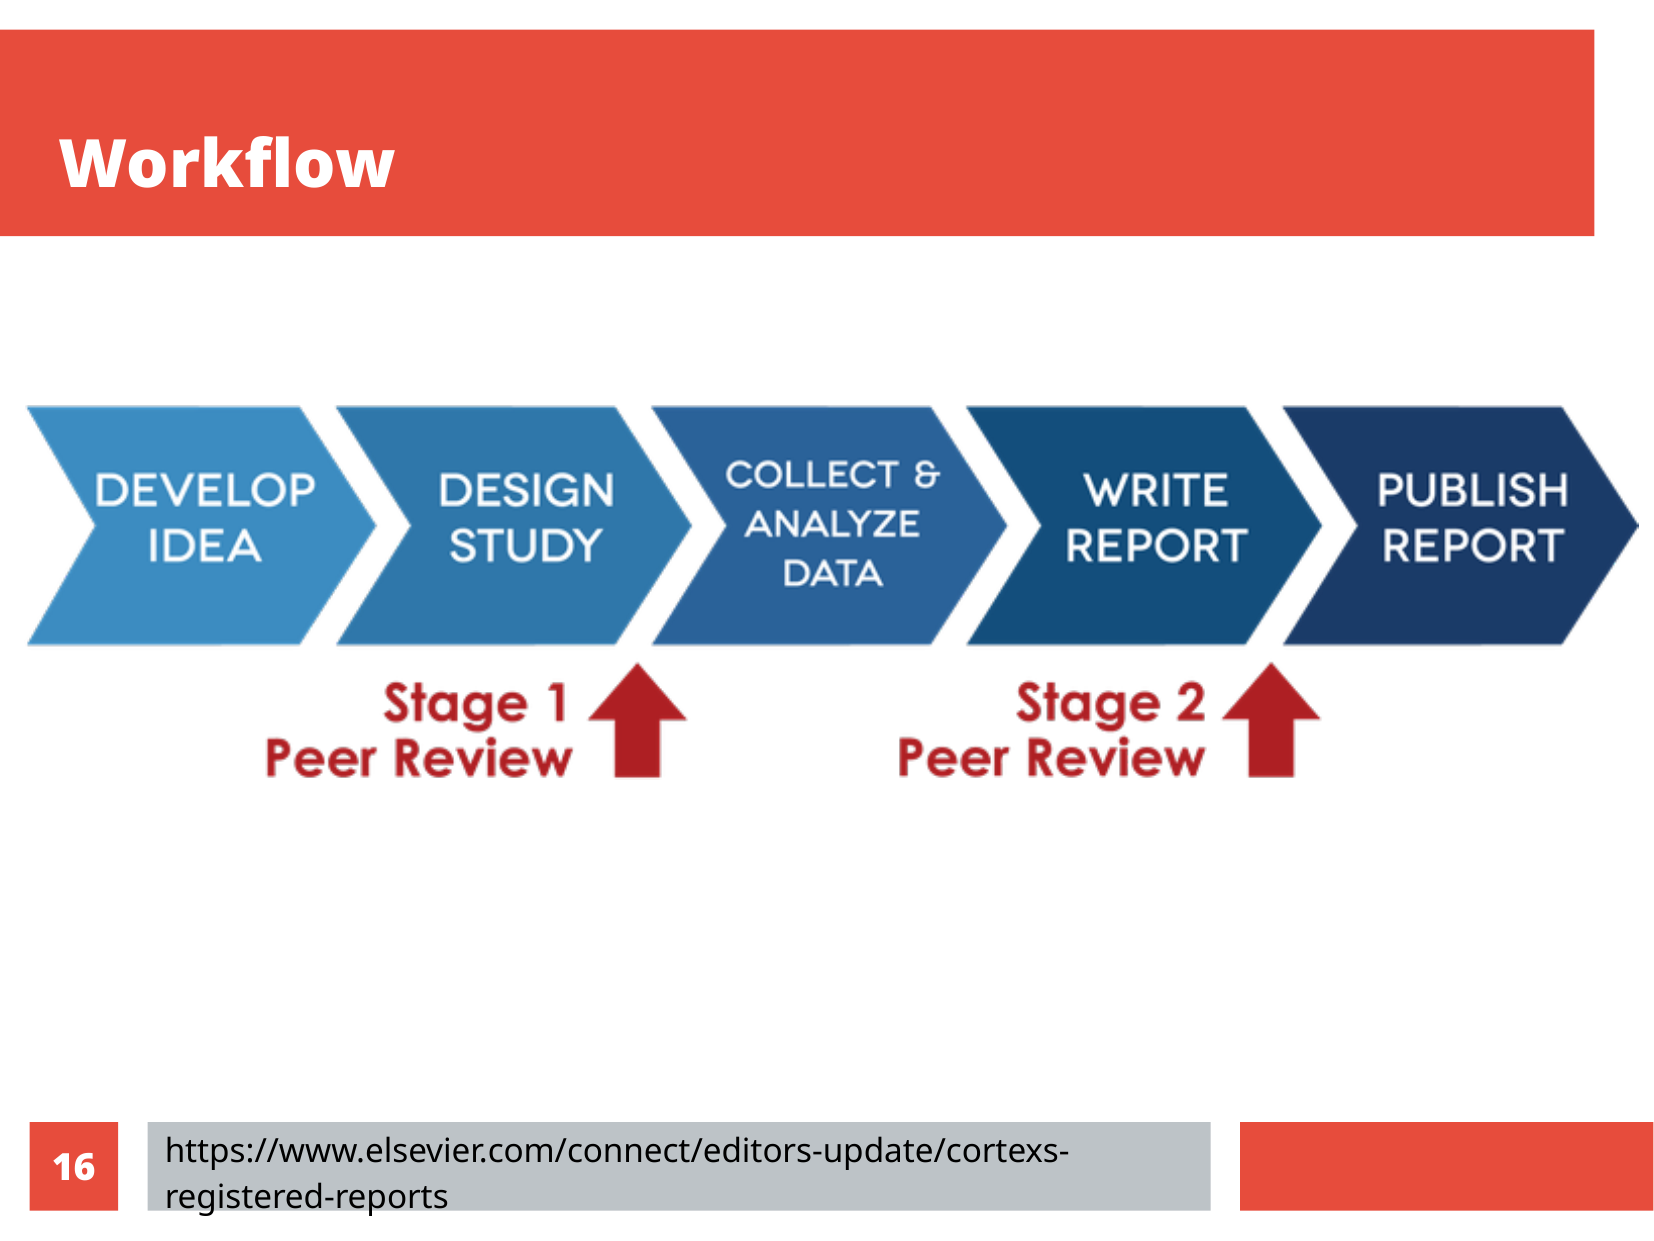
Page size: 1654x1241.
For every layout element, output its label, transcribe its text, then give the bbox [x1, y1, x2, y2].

picture [24, 404, 1639, 781]
title Workflow [59, 59, 1595, 207]
text_box https://www.elsevier.com/connect/editors-update/cortexs-registered-reports [150, 1120, 1216, 1212]
